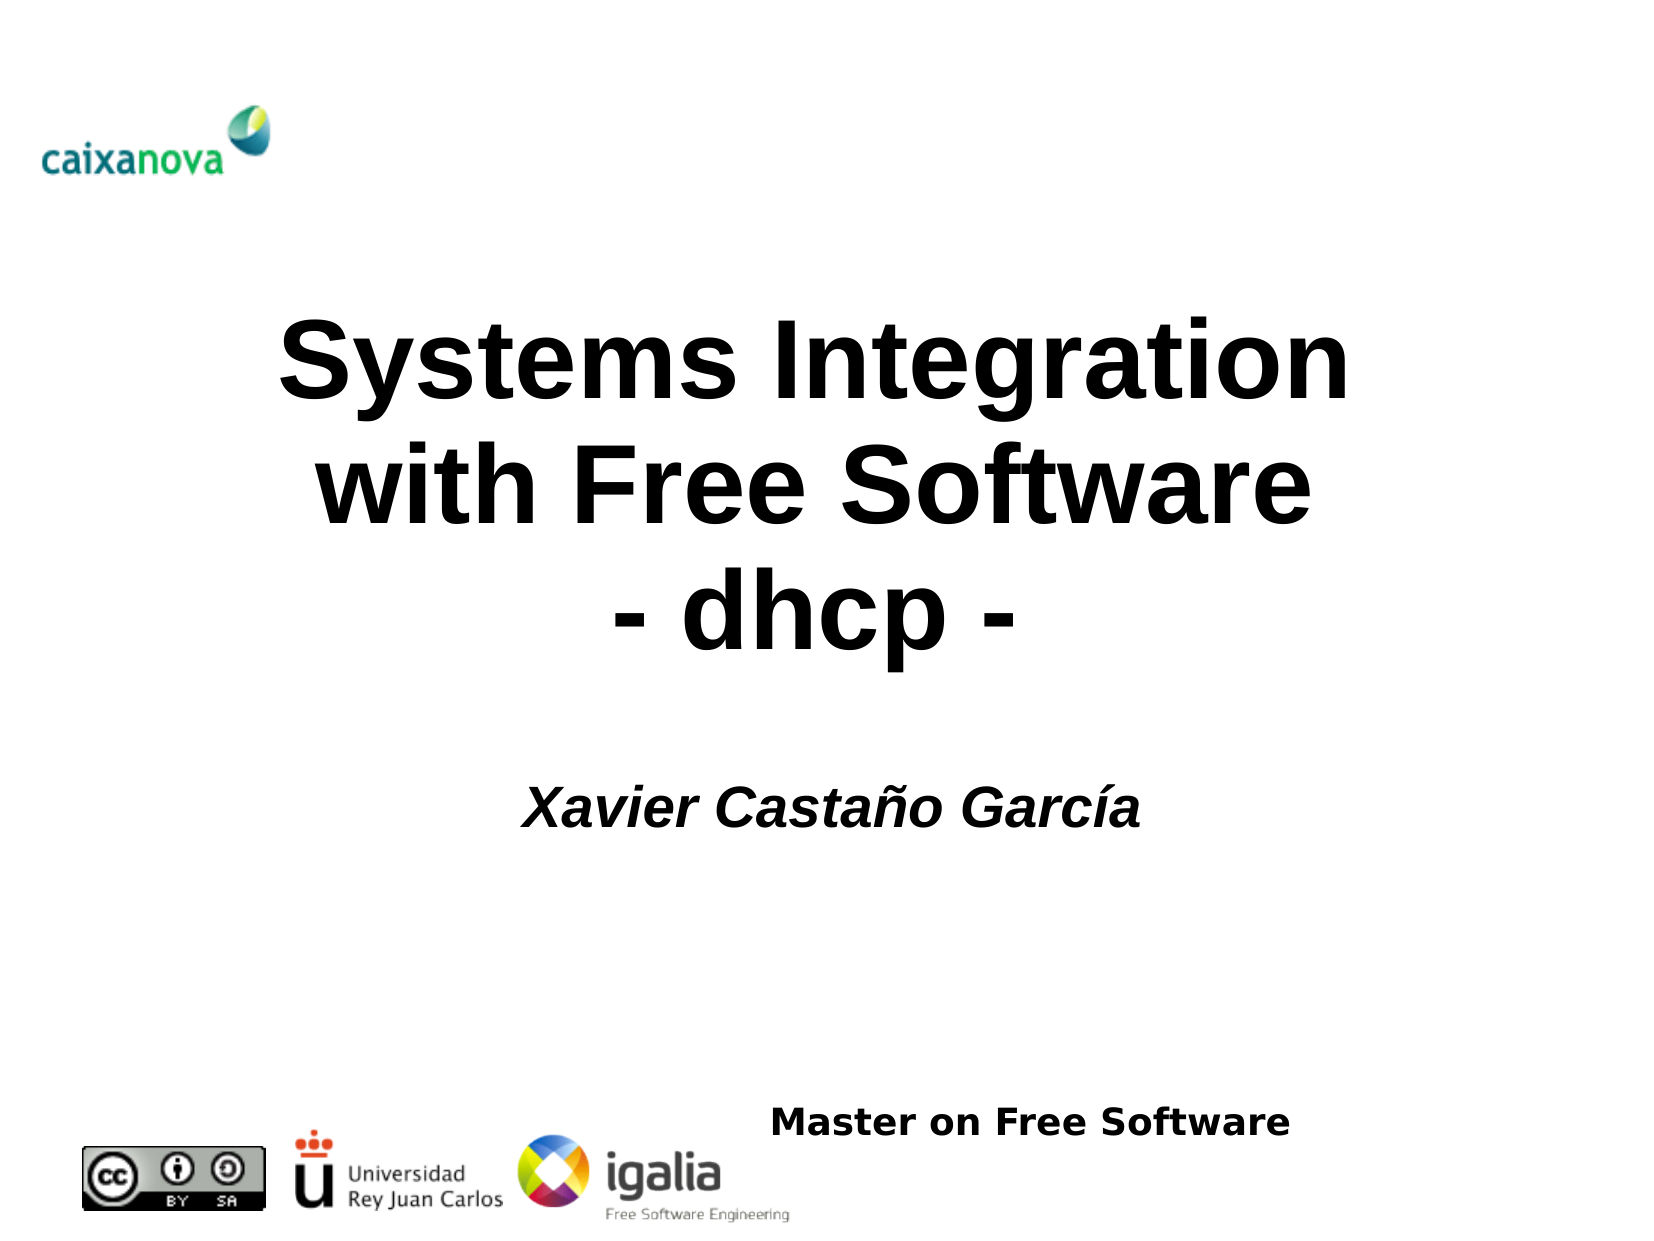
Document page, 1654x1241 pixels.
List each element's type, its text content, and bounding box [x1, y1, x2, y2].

picture [29, 73, 284, 207]
text_box Systems Integration with Free Software - dhcp - [194, 289, 1436, 681]
picture [295, 1121, 811, 1235]
text_box Xavier Castaño García [442, 767, 1211, 848]
picture [82, 1146, 266, 1211]
